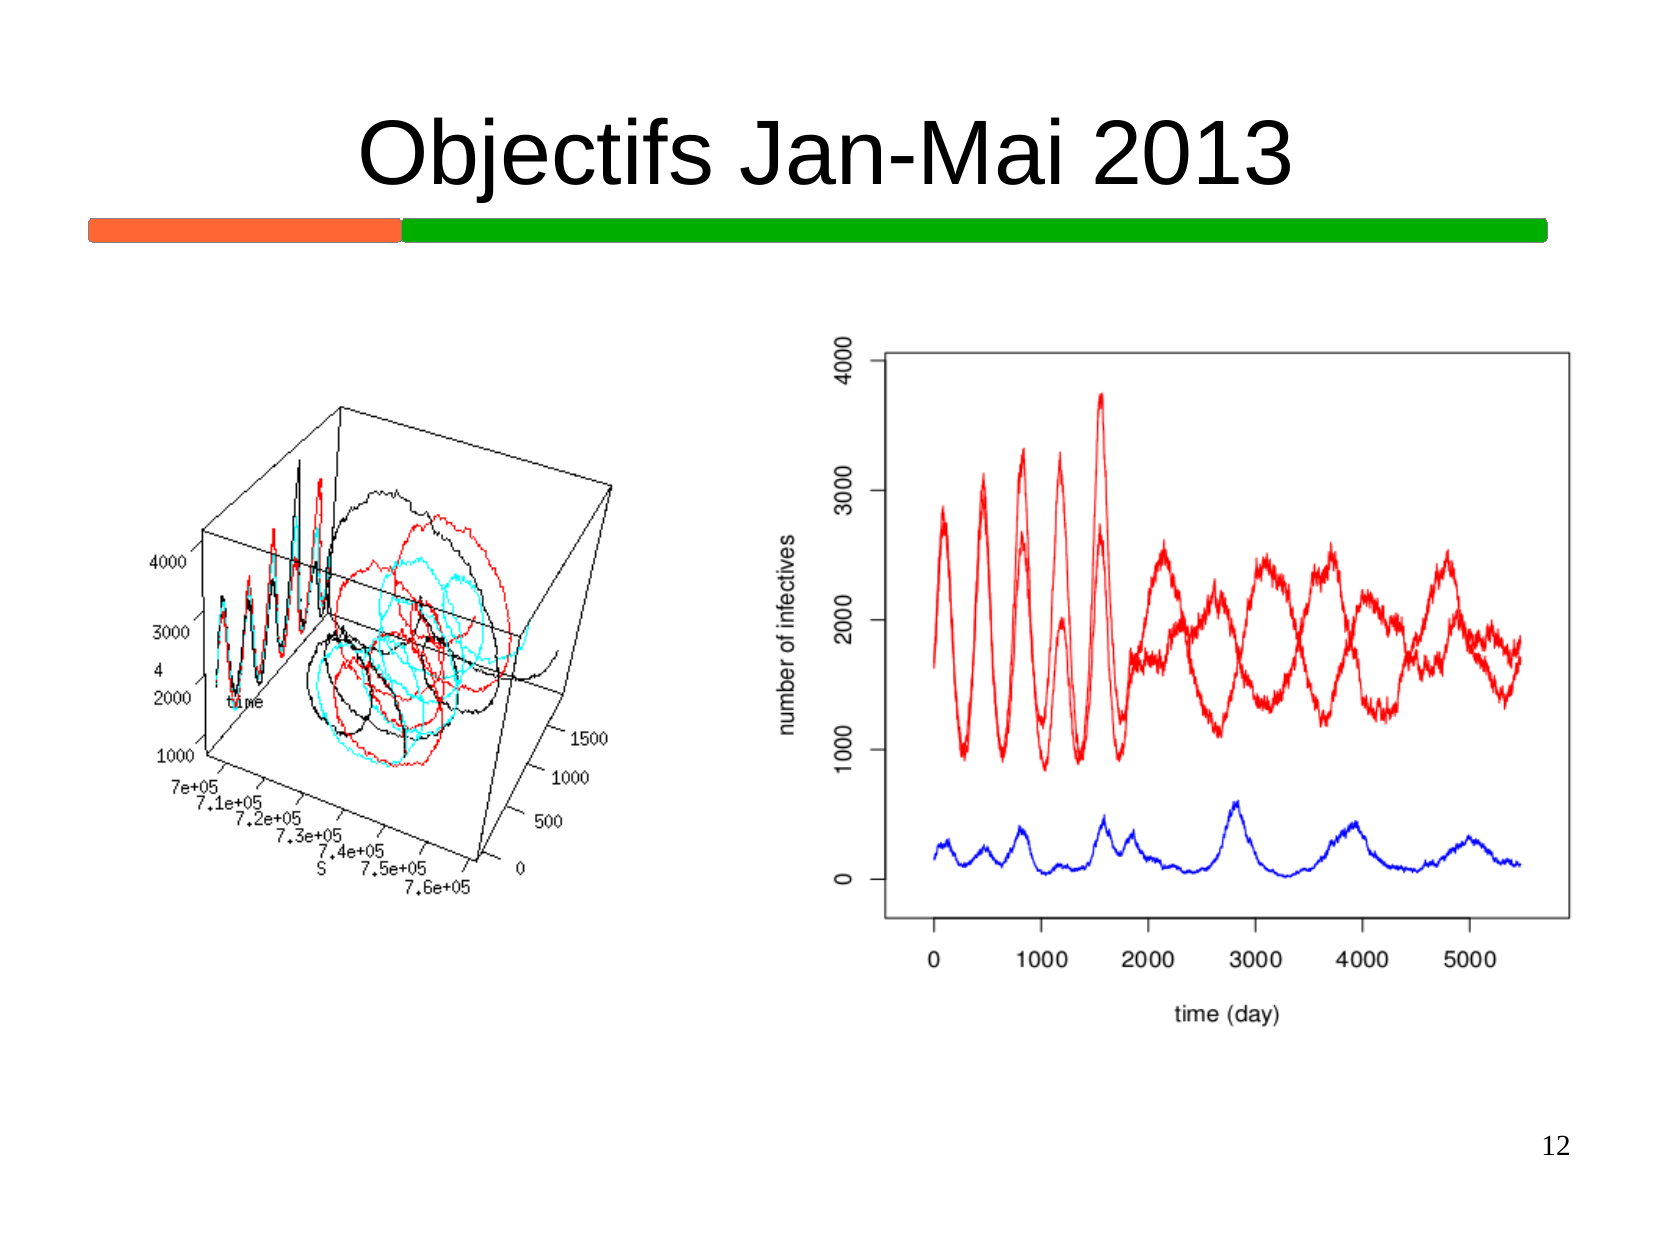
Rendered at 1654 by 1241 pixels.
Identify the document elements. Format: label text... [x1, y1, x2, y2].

text_box [88, 218, 1548, 243]
picture [732, 312, 1619, 1046]
picture [75, 366, 686, 928]
title Objectifs Jan-Mai 2013 [82, 49, 1571, 257]
